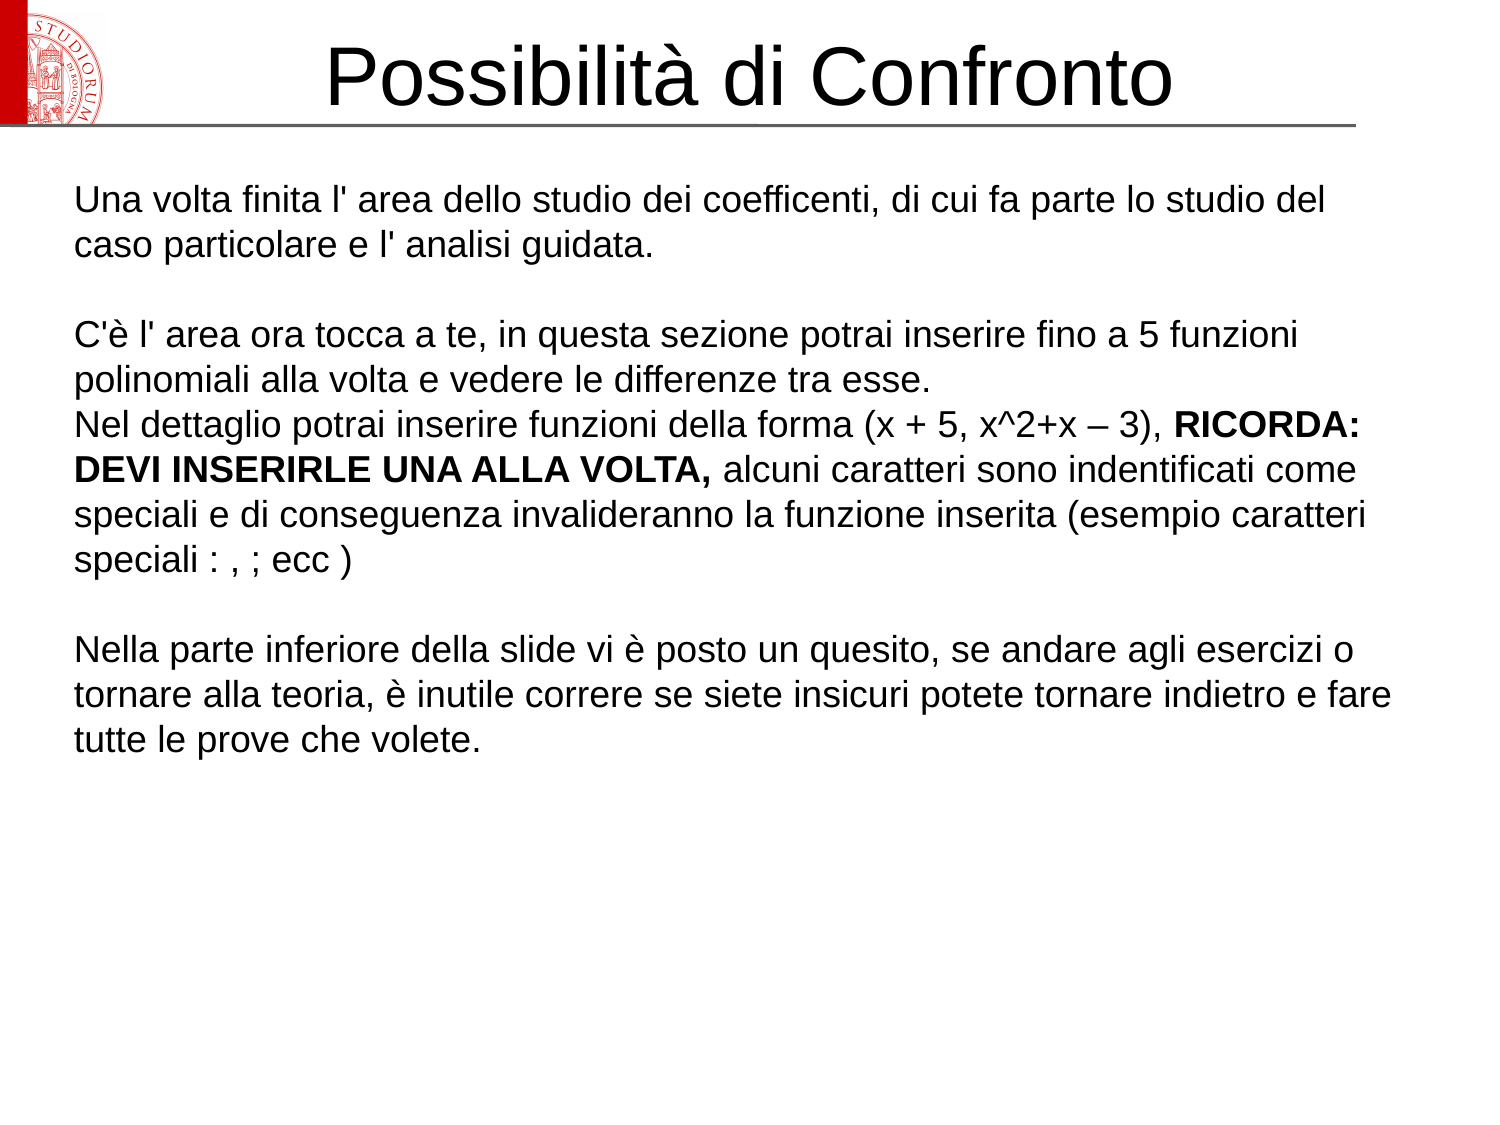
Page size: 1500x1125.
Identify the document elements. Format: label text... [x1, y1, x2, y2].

list Una volta finita l' area dello studio dei coefficenti, di cui fa parte lo studio del caso particolare e l' analisi guidata. C'è l' area ora tocca a te, in questa sezione potrai inserire fino a 5 funzioni polinomiali alla volta e vedere le differenze tra esse. Nel dettaglio potrai inserire funzioni della forma (x + 5, x^2+x – 3), RICORDA: DEVI INSERIRLE UNA ALLA VOLTA, alcuni caratteri sono indentificati come speciali e di conseguenza invalideranno la funzione inserita (esempio caratteri speciali : , ; ecc ) Nella parte inferiore della slide vi è posto un quesito, se andare agli esercizi o tornare alla teoria, è inutile correre se siete insicuri potete tornare indietro e fare tutte le prove che volete. [59, 159, 1409, 1004]
picture [28, 11, 107, 123]
title Possibilità di Confronto [75, 7, 1425, 114]
